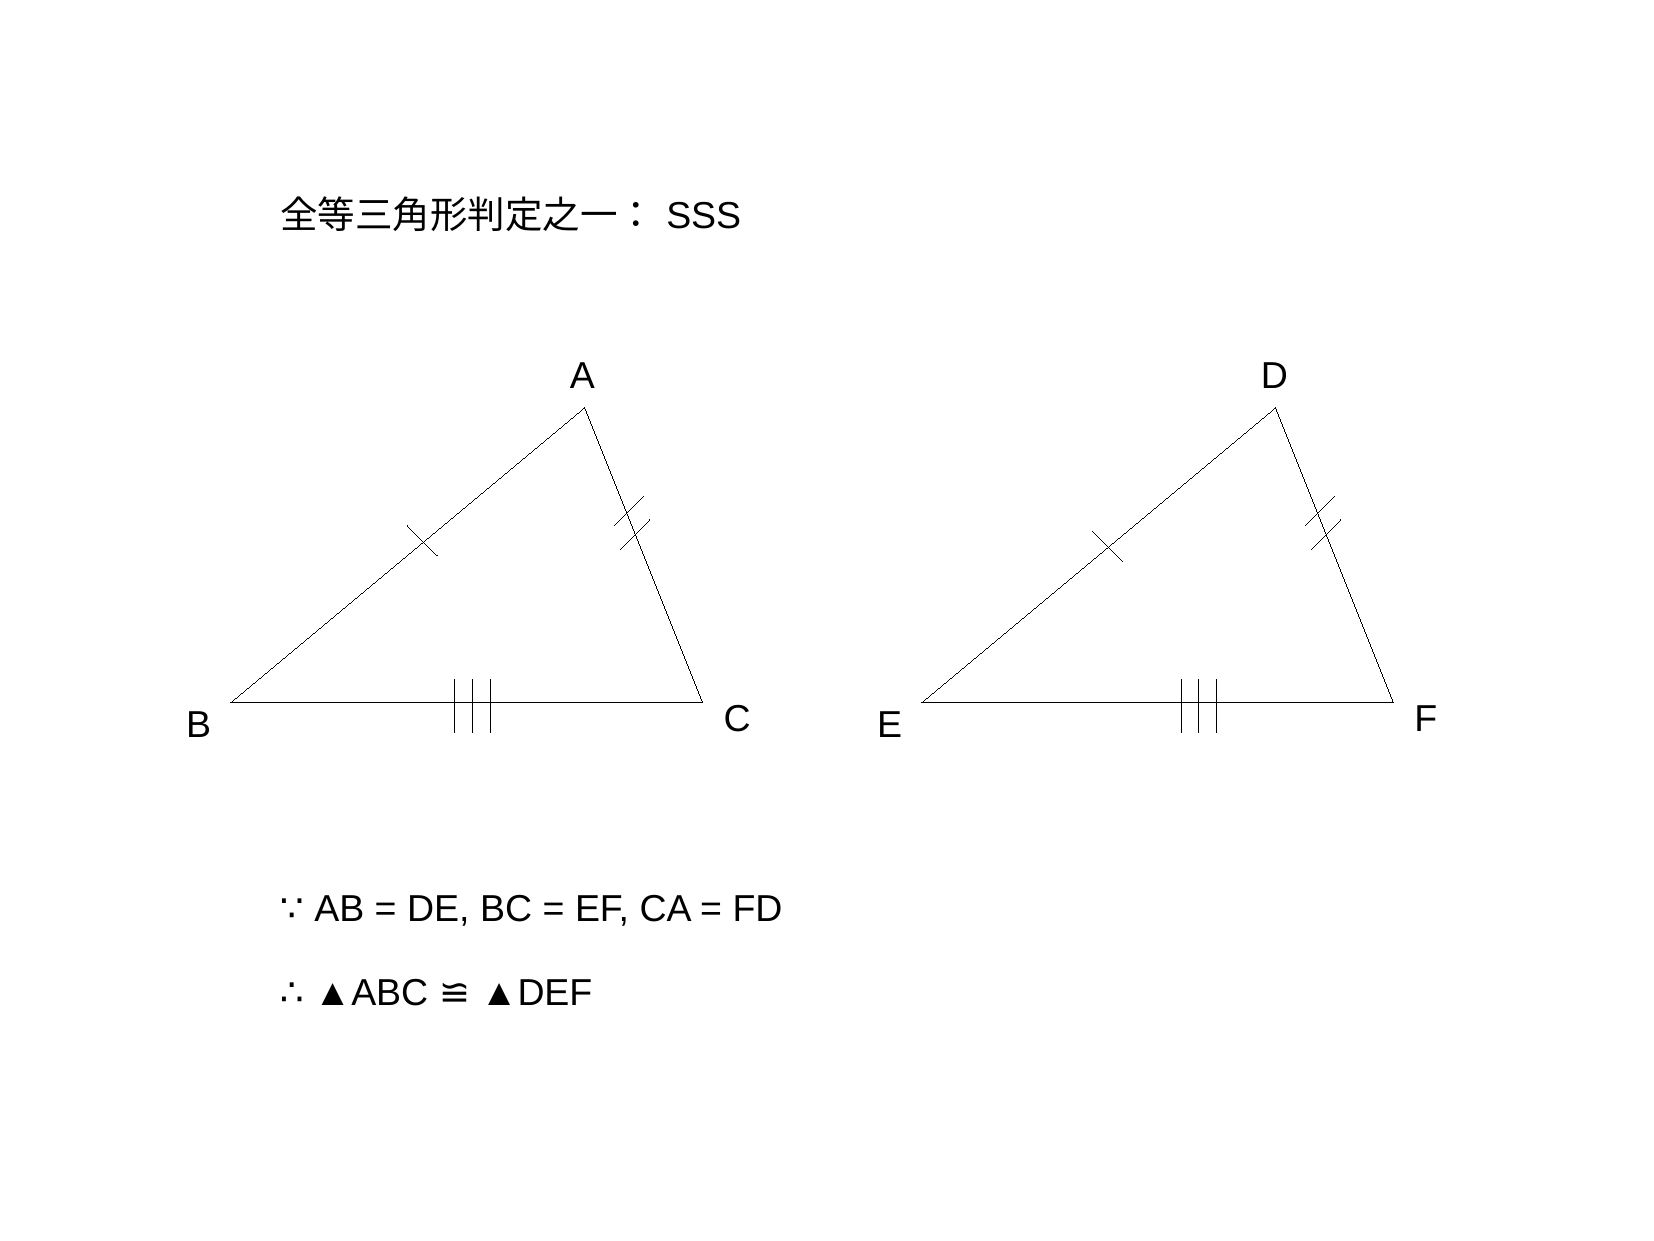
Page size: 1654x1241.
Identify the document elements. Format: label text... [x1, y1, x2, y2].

text_box E [862, 696, 917, 754]
text_box D [1246, 347, 1303, 405]
text_box A [555, 347, 610, 405]
text_box C [708, 690, 766, 748]
text_box ∵ AB = DE, BC = EF, CA = FD ∴ ▲ABC ≌ ▲DEF [265, 880, 800, 1022]
text_box B [171, 696, 227, 754]
text_box F [1399, 690, 1453, 748]
text_box 全等三角形判定之一：SSS [265, 177, 694, 235]
